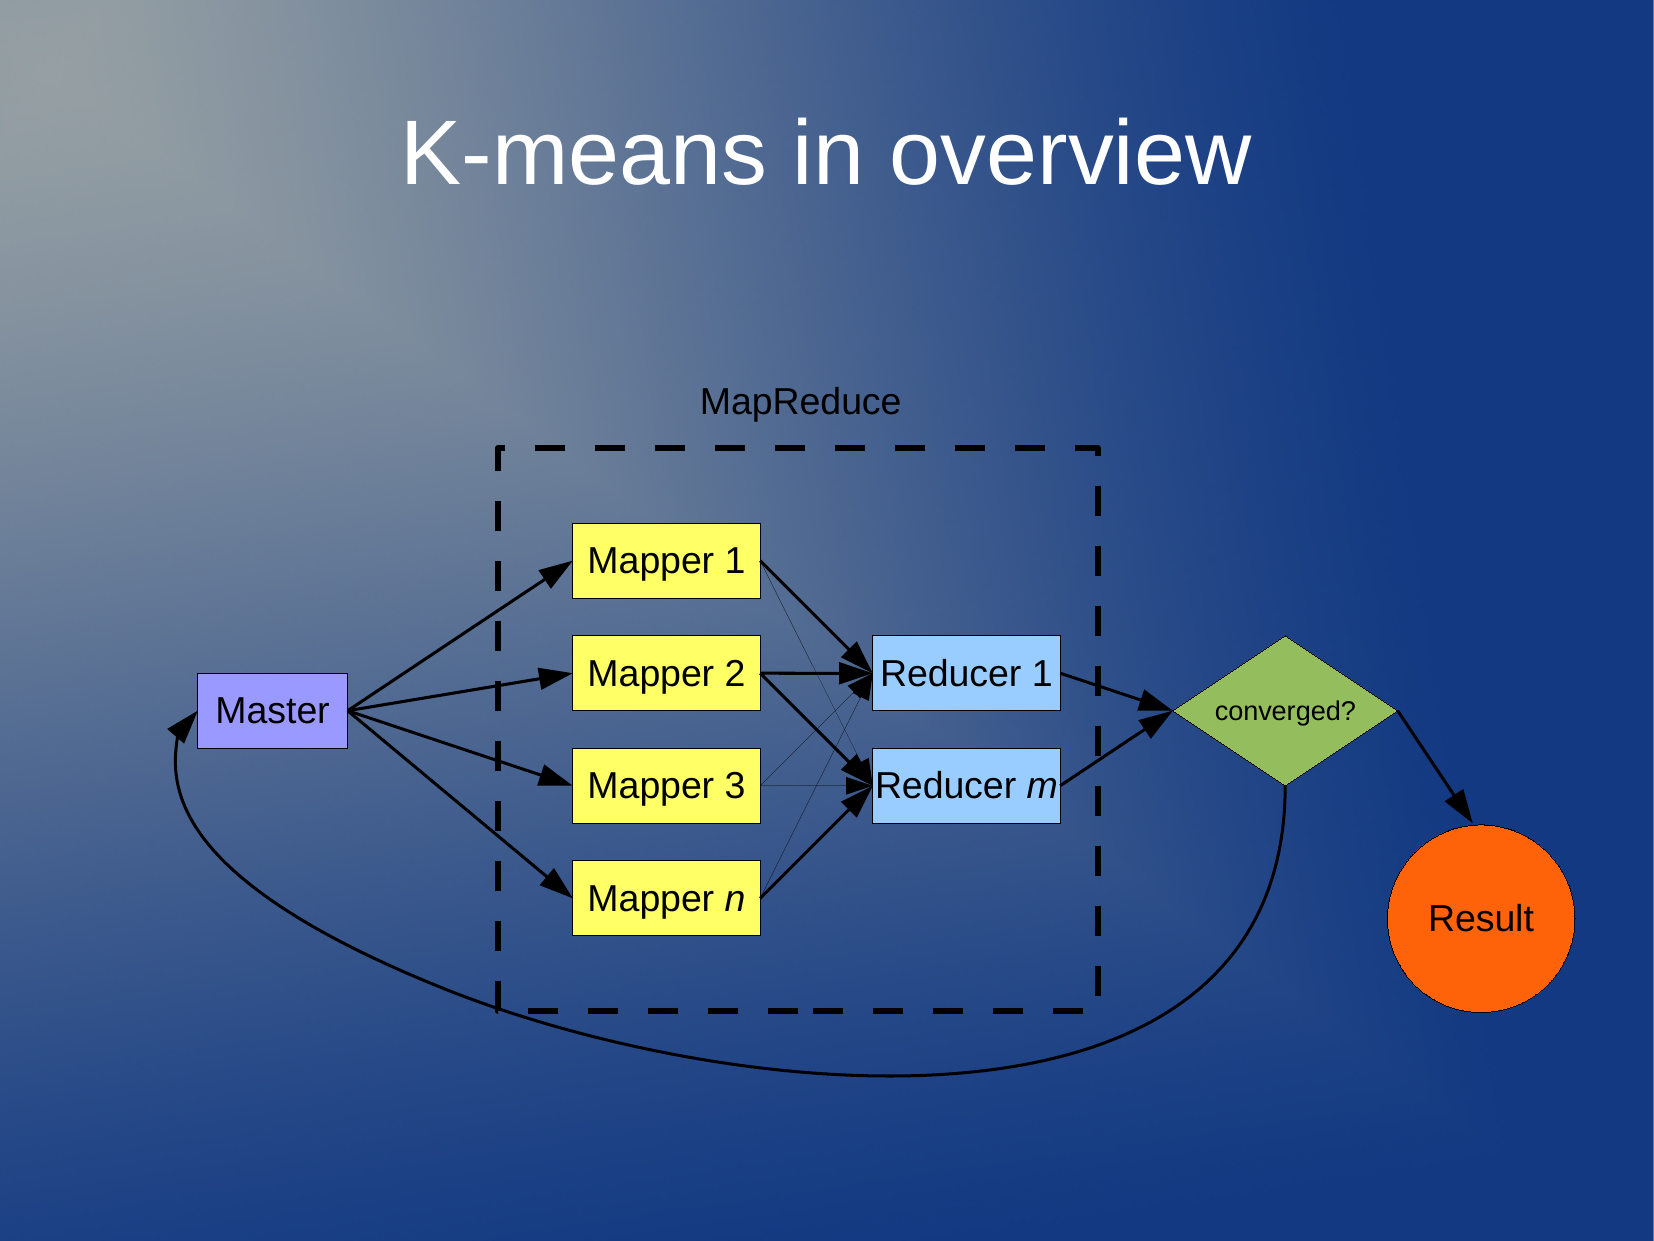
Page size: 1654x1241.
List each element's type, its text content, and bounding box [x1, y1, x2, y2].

text_box Mapper n [572, 860, 761, 936]
text_box Mapper 1 [572, 523, 761, 599]
text_box Result [1387, 824, 1576, 1013]
text_box Mapper 2 [572, 635, 761, 711]
text_box Mapper 3 [572, 748, 761, 824]
text_box Master [197, 673, 348, 749]
text_box MapReduce [685, 373, 1023, 431]
text_box Reducer 1 [872, 635, 1061, 711]
title K-means in overview [82, 56, 1571, 250]
picture [0, 0, 1654, 1241]
text_box converged? [1172, 635, 1397, 786]
text_box Reducer m [872, 748, 1061, 824]
